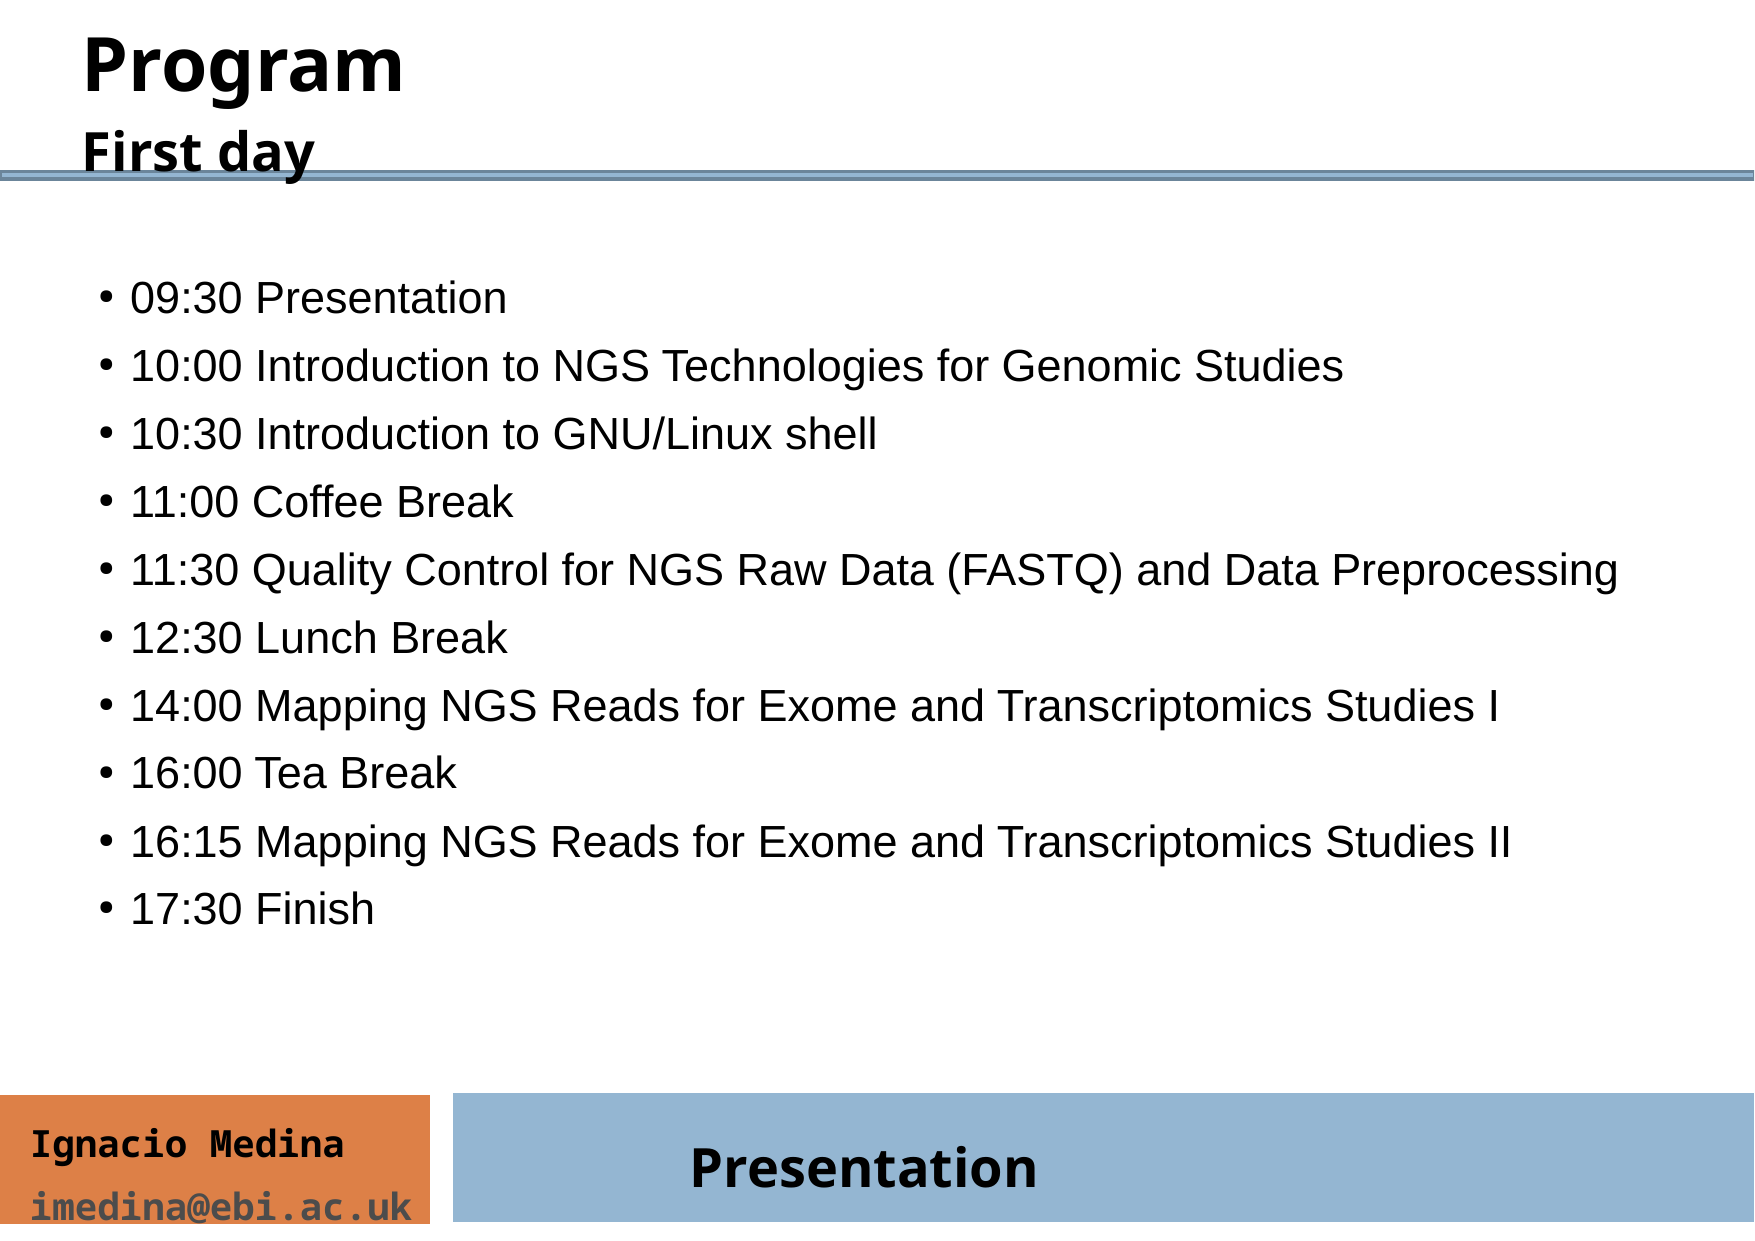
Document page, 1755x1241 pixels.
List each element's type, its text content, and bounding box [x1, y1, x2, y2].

text_box Ignacio Medina imedina@ebi.ac.uk [15, 1110, 436, 1224]
text_box Presentation [675, 1122, 1726, 1201]
text_box [300, 171, 1754, 179]
list 09:30 Presentation 10:00 Introduction to NGS Technologies for Genomic Studies 10:30 Introduction to GNU/Linux shell 11:00 Coffee Break 11:30 Quality Control for NGS Raw Data (FASTQ) and Data Preprocessing 12:30 Lunch Break 14:00 Mapping NGS Reads for Exome and Transcriptomics Studies I 16:00 Tea Break 16:15 Mapping NGS Reads for Exome and Transcriptomics Studies II 17:30 Finish [87, 272, 1632, 992]
text_box [0, 171, 296, 179]
text_box Program First day [67, 3, 1688, 169]
